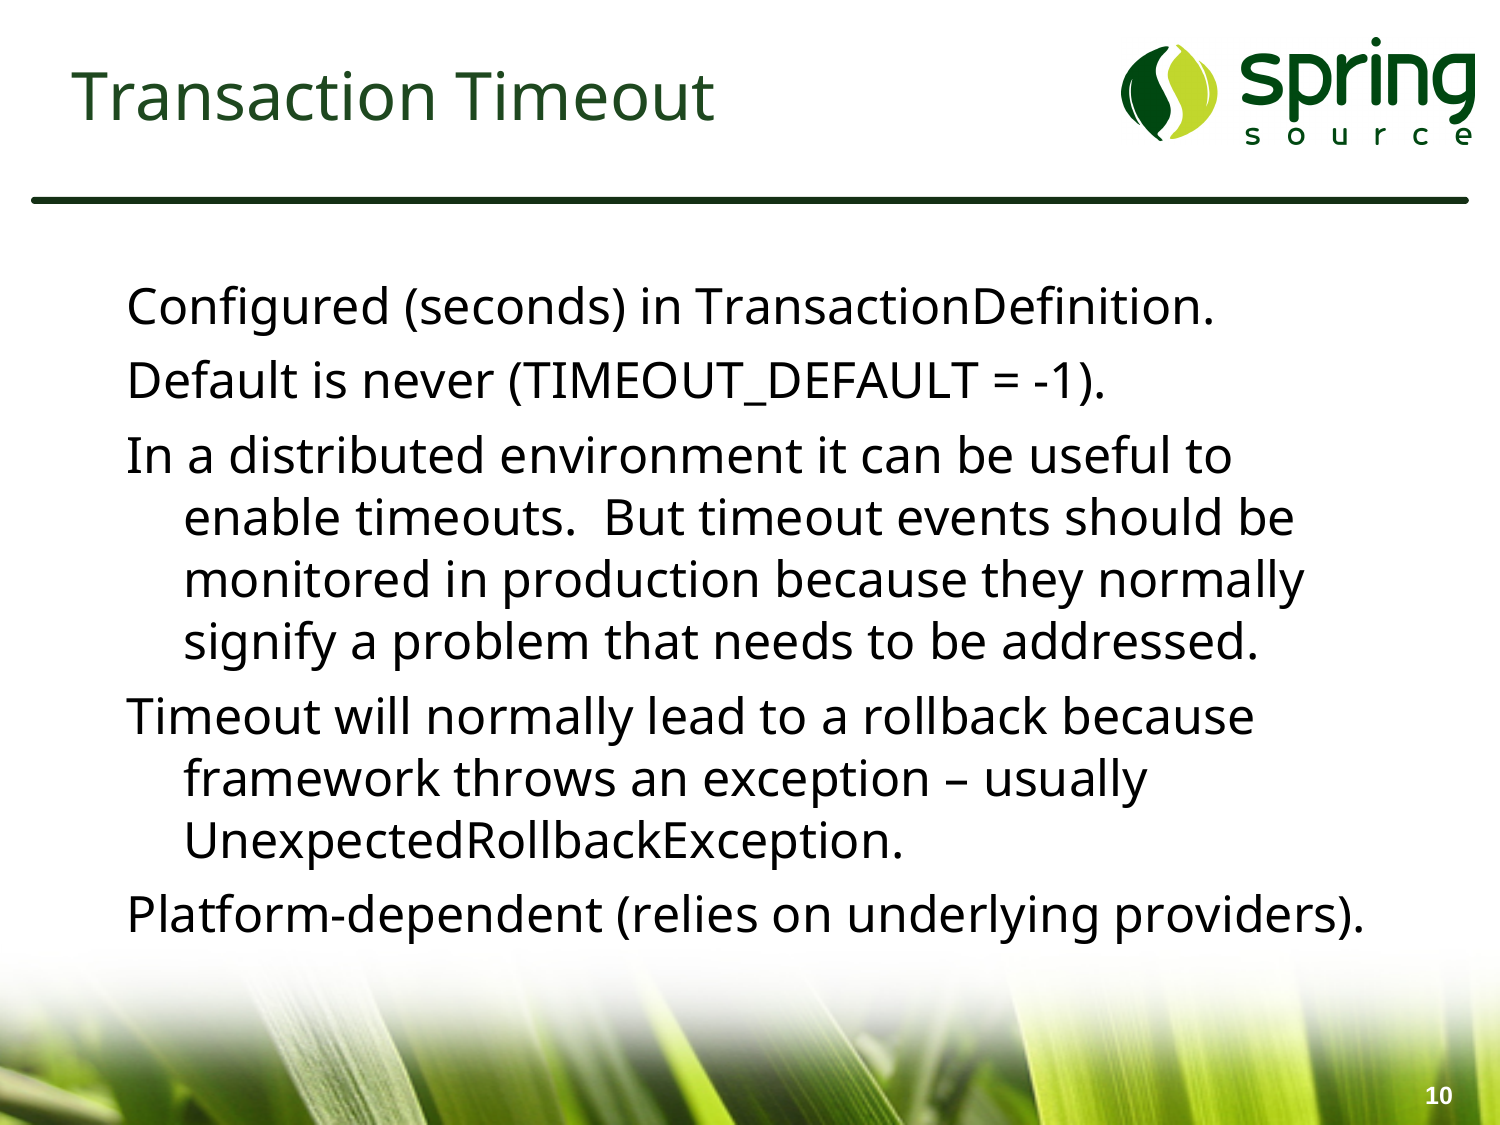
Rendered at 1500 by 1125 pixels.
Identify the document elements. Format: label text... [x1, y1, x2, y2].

list Configured (seconds) in TransactionDefinition. Default is never (TIMEOUT_DEFAULT = -1). In a distributed environment it can be useful to enable timeouts. But timeout events should be monitored in production because they normally signify a problem that needs to be addressed. Timeout will normally lead to a rollback because framework throws an exception – usually UnexpectedRollbackException. Platform-dependent (relies on underlying providers). [112, 267, 1387, 1002]
title Transaction Timeout [56, 13, 1089, 176]
picture [1121, 37, 1475, 145]
picture [0, 944, 1500, 1125]
